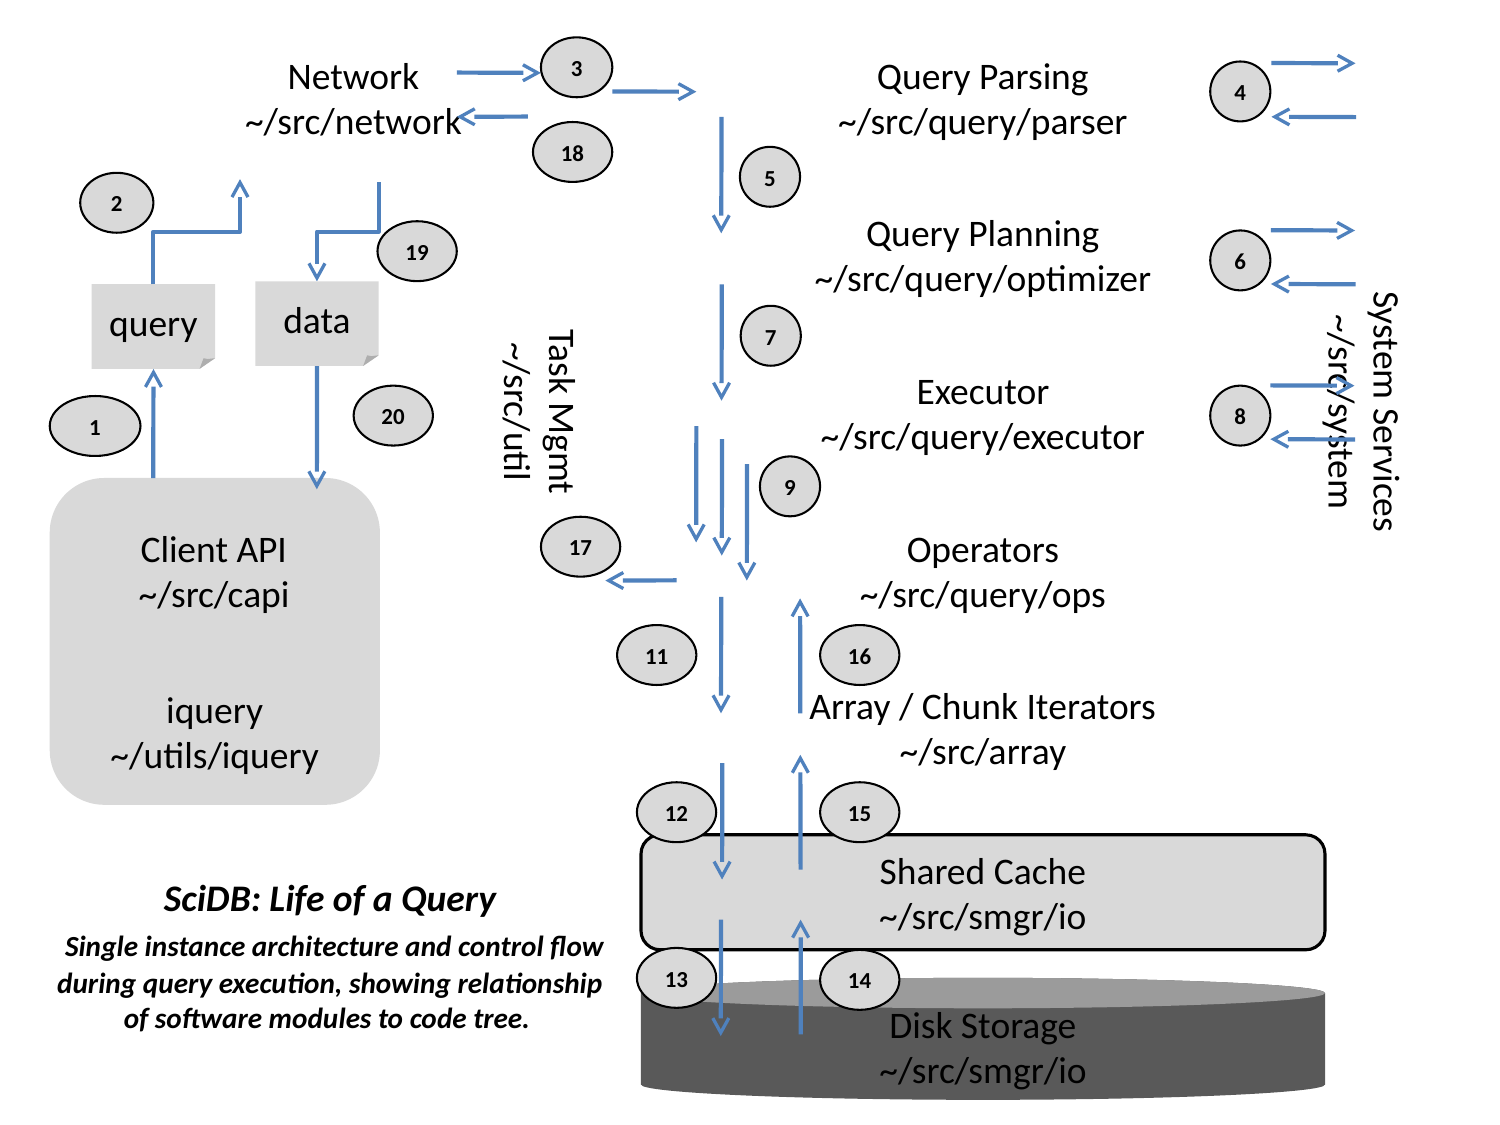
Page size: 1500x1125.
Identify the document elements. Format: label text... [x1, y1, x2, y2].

text_box 17 [540, 516, 621, 577]
text_box Disk Storage ~/src/smgr/io [640, 994, 1326, 1100]
text_box query [91, 284, 216, 369]
text_box 9 [759, 456, 821, 517]
text_box 11 [617, 625, 697, 685]
text_box 20 [353, 385, 433, 446]
text_box SciDB: Life of a Query Single instance architecture and control flow during query execution, showing relationship of software modules to code tree. [40, 866, 621, 1042]
text_box data [255, 281, 379, 366]
text_box 12 [636, 782, 717, 843]
text_box 7 [740, 305, 801, 366]
text_box 16 [820, 625, 900, 685]
text_box 3 [540, 37, 613, 98]
text_box 15 [820, 782, 900, 843]
text_box 8 [1210, 385, 1271, 446]
text_box 5 [739, 146, 801, 207]
text_box 4 [1210, 61, 1271, 122]
text_box 19 [377, 221, 457, 282]
text_box 14 [820, 949, 900, 1010]
text_box 2 [80, 172, 154, 233]
text_box iquery ~/utils/iquery [49, 477, 380, 805]
text_box 13 [636, 947, 717, 1008]
text_box 1 [49, 396, 141, 456]
text_box 18 [532, 122, 613, 182]
text_box 6 [1210, 230, 1271, 291]
text_box Shared Cache ~/src/smgr/io [640, 834, 1326, 950]
